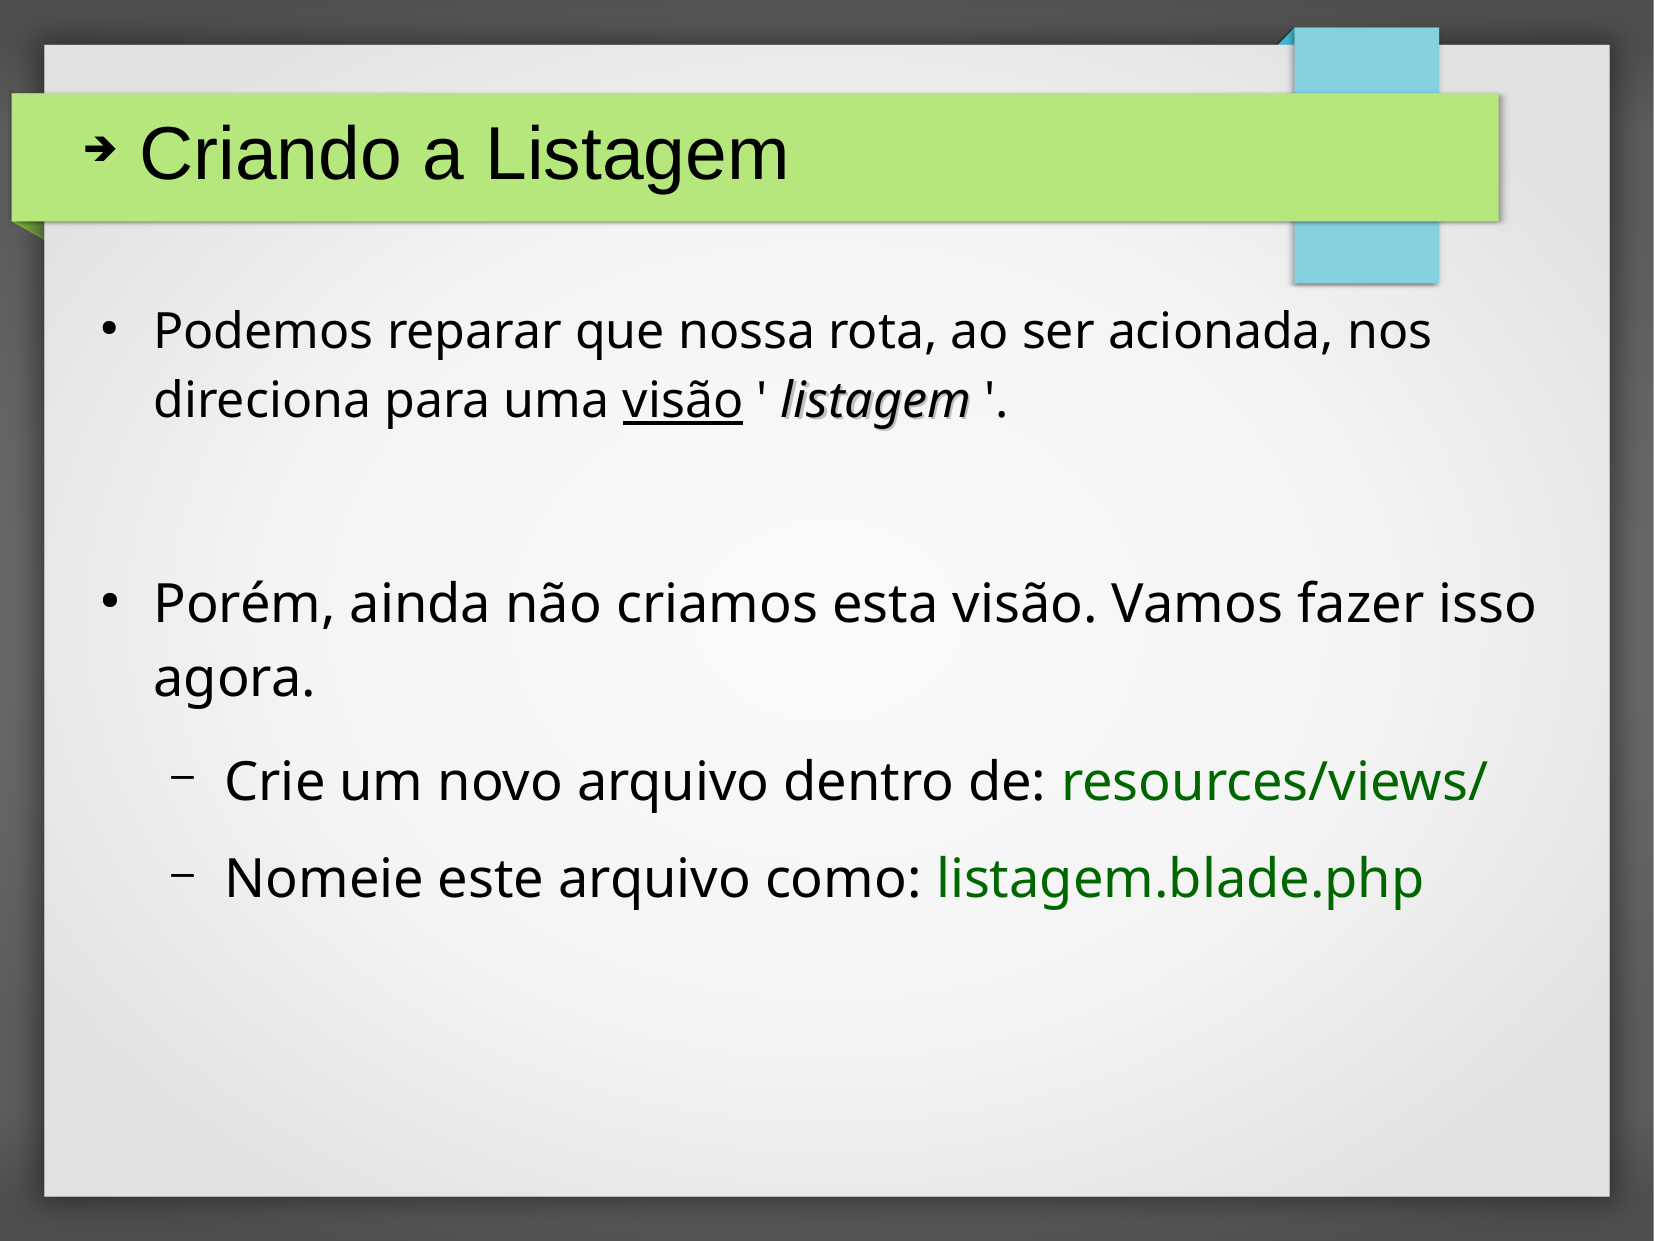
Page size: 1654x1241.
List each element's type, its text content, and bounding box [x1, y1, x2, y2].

list Podemos reparar que nossa rota, ao ser acionada, nos direciona para uma visão ' listagem '. Porém, ainda não criamos esta visão. Vamos fazer isso agora. Crie um novo arquivo dentro de: resources/views/ Nomeie este arquivo como: listagem.blade.php [82, 295, 1571, 1015]
title Criando a Listagem [82, 94, 1264, 213]
picture [0, 0, 1654, 1241]
